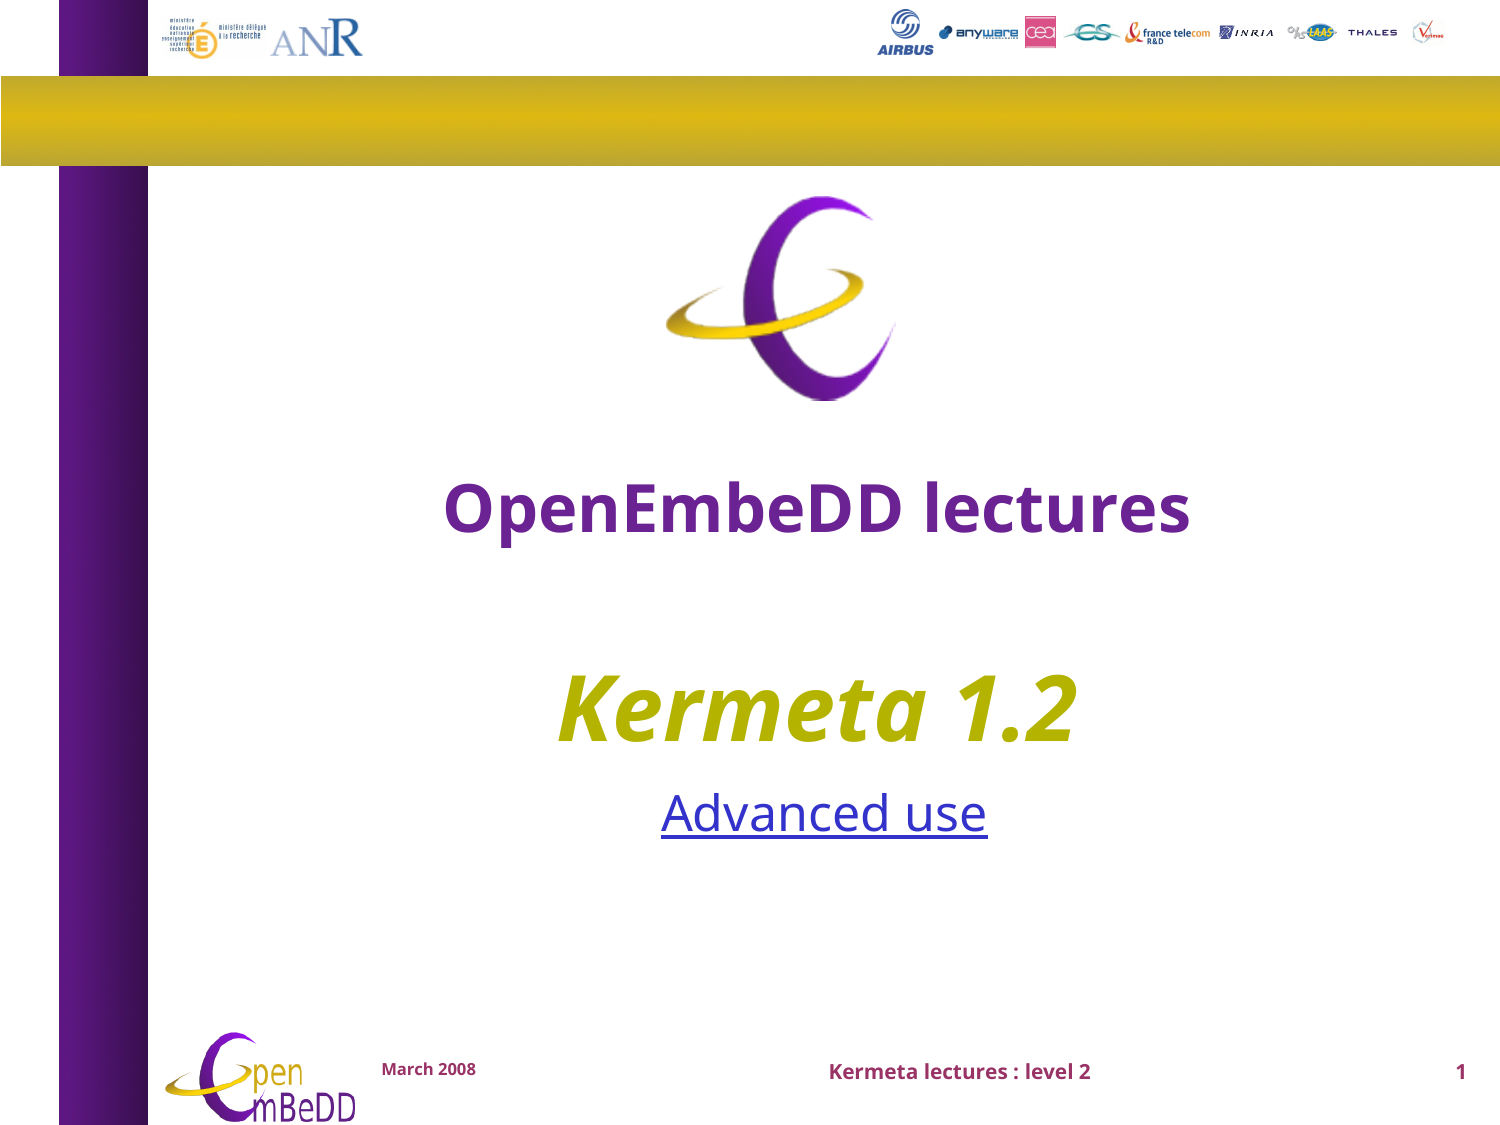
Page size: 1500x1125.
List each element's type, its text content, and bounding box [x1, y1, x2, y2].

title OpenEmbeDD lectures Kermeta 1.2 [180, 454, 1456, 743]
picture [877, 9, 1445, 55]
picture [1, 0, 1500, 1125]
picture [270, 18, 363, 57]
subtitle Advanced use [183, 627, 1391, 916]
picture [162, 18, 266, 59]
picture [666, 196, 896, 401]
picture [165, 1032, 355, 1122]
